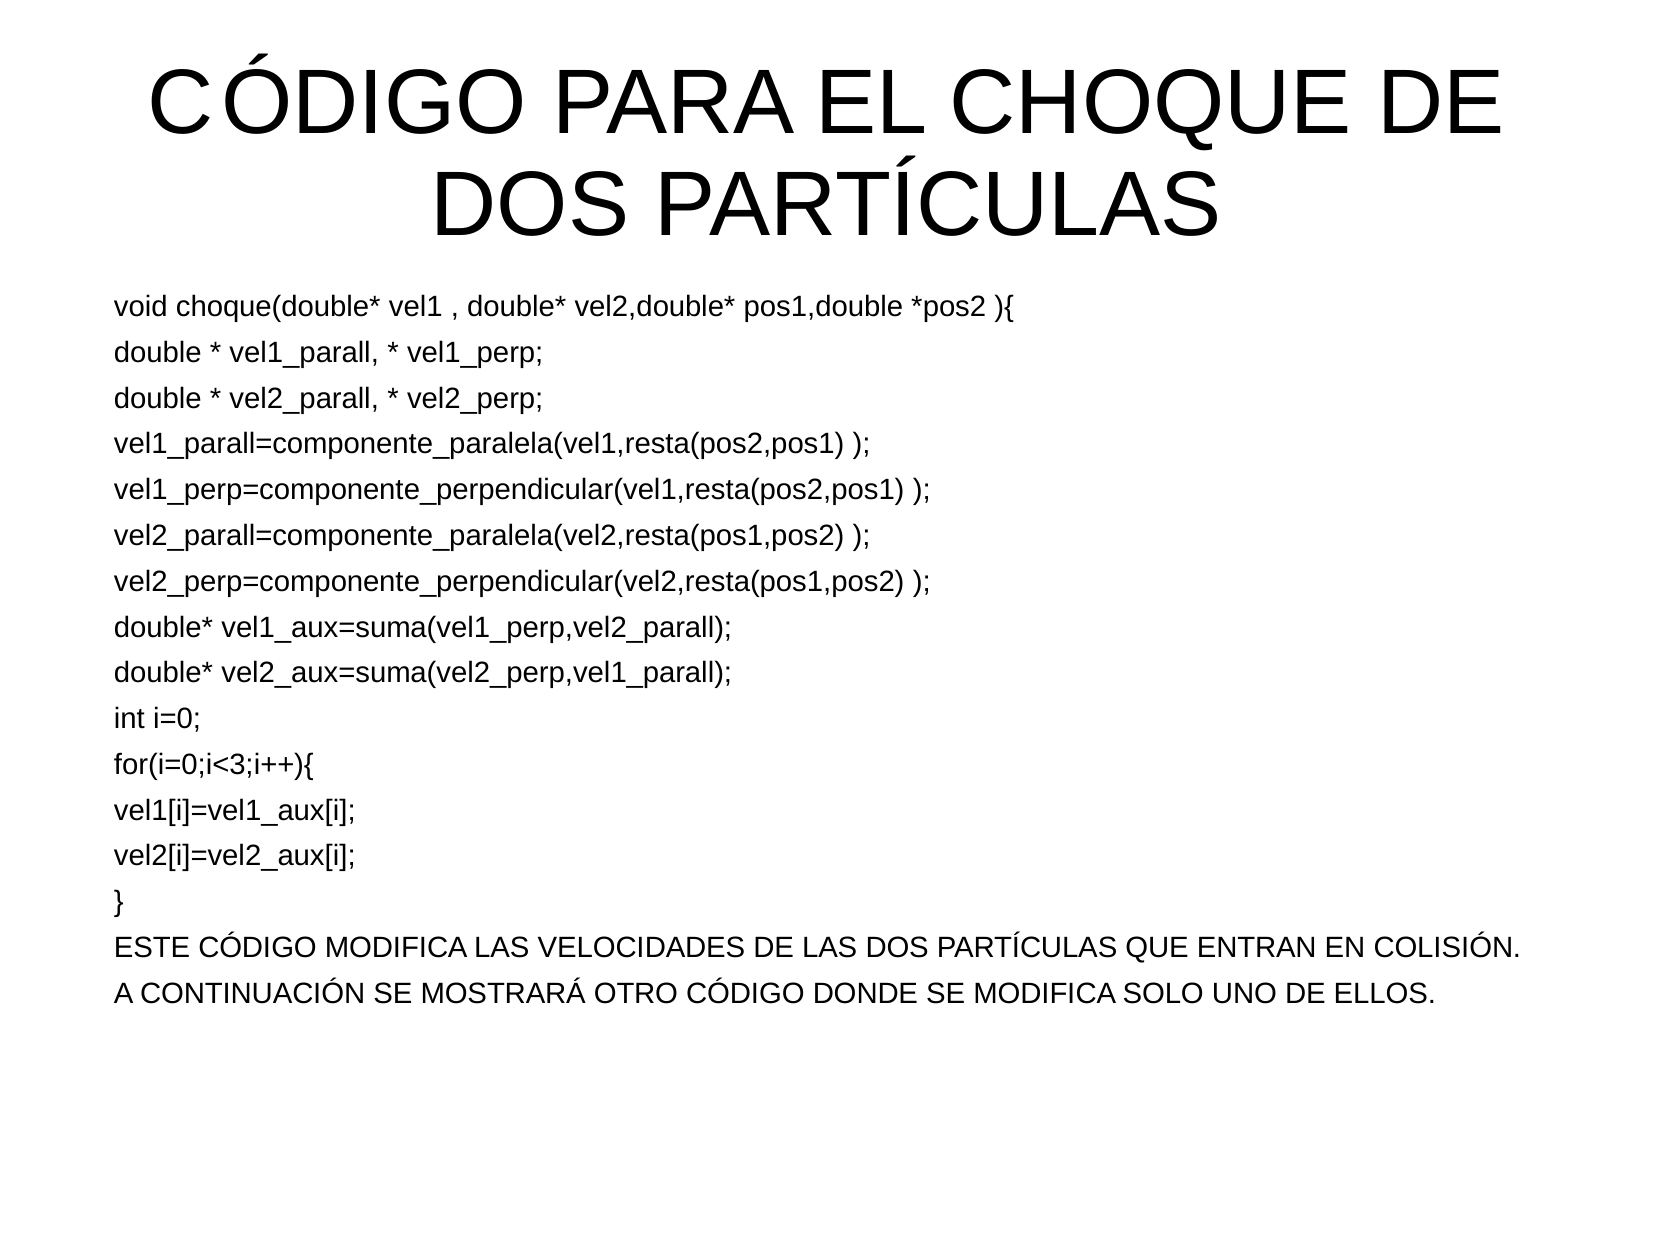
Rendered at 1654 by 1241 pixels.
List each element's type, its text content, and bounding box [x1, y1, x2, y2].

list void choque(double* vel1 , double* vel2,double* pos1,double *pos2 ){ double * vel1_parall, * vel1_perp; double * vel2_parall, * vel2_perp; vel1_parall=componente_paralela(vel1,resta(pos2,pos1) ); vel1_perp=componente_perpendicular(vel1,resta(pos2,pos1) ); vel2_parall=componente_paralela(vel2,resta(pos1,pos2) ); vel2_perp=componente_perpendicular(vel2,resta(pos1,pos2) ); double* vel1_aux=suma(vel1_perp,vel2_parall); double* vel2_aux=suma(vel2_perp,vel1_parall); int i=0; for(i=0;i<3;i++){ vel1[i]=vel1_aux[i]; vel2[i]=vel2_aux[i]; } ESTE CÓDIGO MODIFICA LAS VELOCIDADES DE LAS DOS PARTÍCULAS QUE ENTRAN EN COLISIÓN. A CONTINUACIÓN SE MOSTRARÁ OTRO CÓDIGO DONDE SE MODIFICA SOLO UNO DE ELLOS. [82, 290, 1571, 1010]
title C ÓDIGO PARA EL CHOQUE DE DOS PARTÍCULAS [82, 49, 1571, 257]
